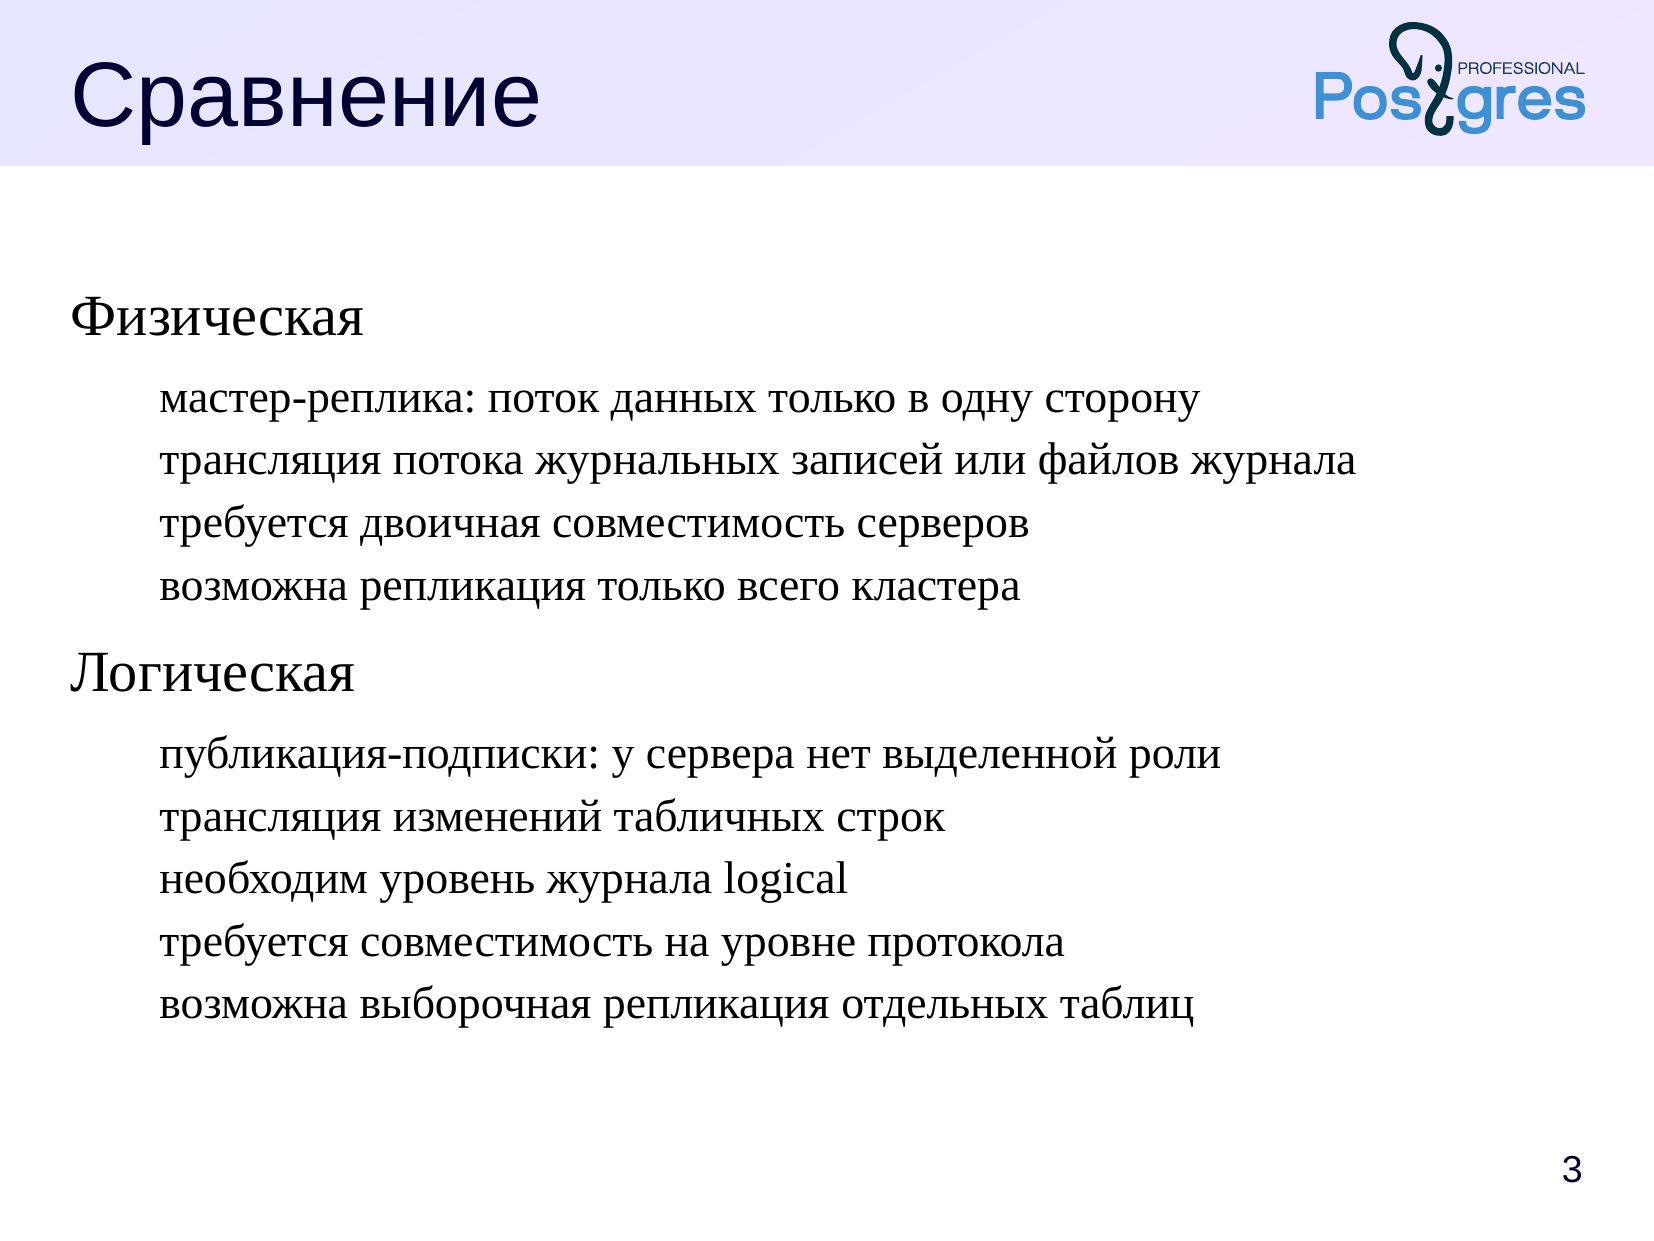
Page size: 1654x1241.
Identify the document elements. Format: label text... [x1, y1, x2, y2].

title Сравнение [70, 43, 1241, 147]
list Физическая мастер-реплика: поток данных только в одну сторону трансляция потока журнальных записей или файлов журнала требуется двоичная совместимость серверов возможна репликация только всего кластера Логическая публикация-подписки: у сервера нет выделенной роли трансляция изменений табличных строк необходим уровень журнала logical требуется совместимость на уровне протокола возможна выборочная репликация отдельных таблиц [70, 283, 1583, 1134]
